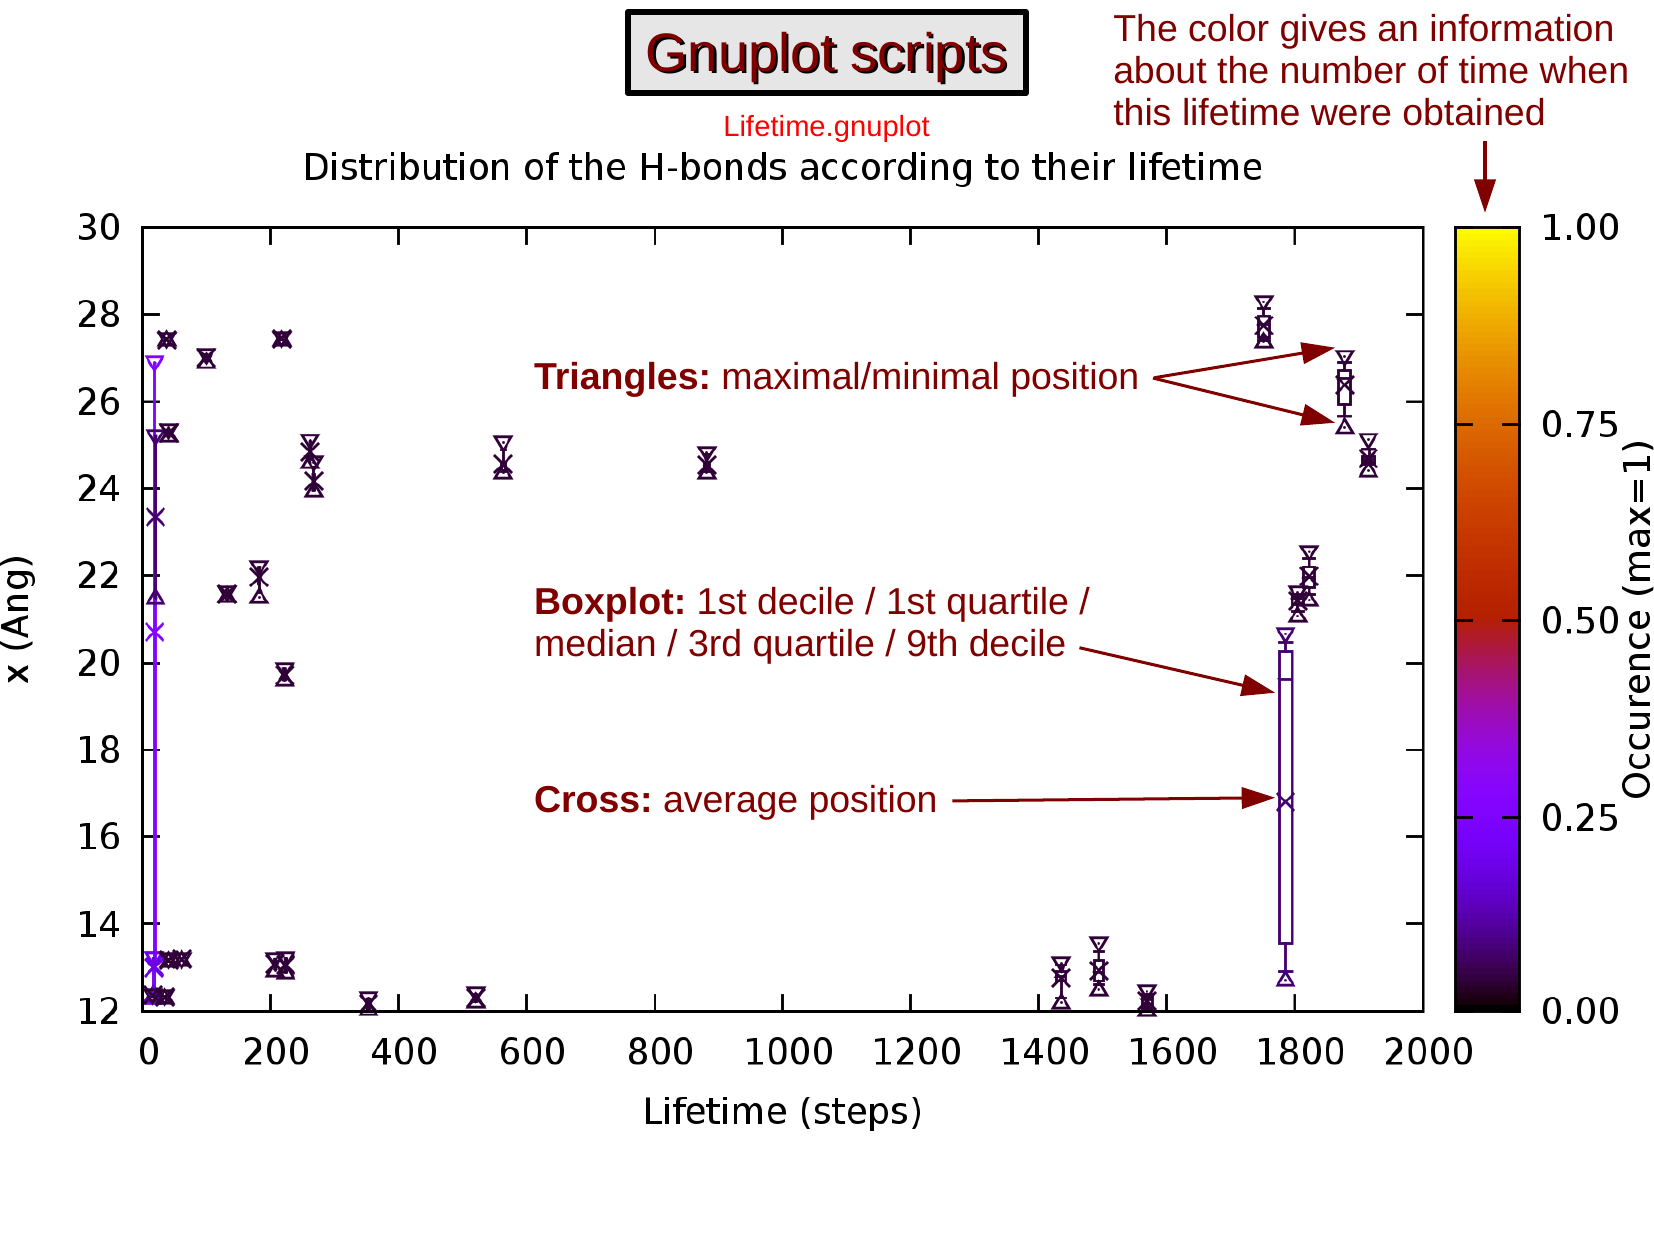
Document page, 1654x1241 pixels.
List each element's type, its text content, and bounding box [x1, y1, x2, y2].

text_box Lifetime.gnuplot [708, 102, 946, 150]
text_box Cross: average position [519, 770, 953, 828]
text_box Gnuplot scripts [627, 11, 1026, 94]
picture [0, 152, 1654, 1131]
text_box Triangles: maximal/minimal position [519, 347, 1155, 405]
text_box Boxplot: 1st decile / 1st quartile / median / 3rd quartile / 9th decile [519, 572, 1126, 672]
text_box The color gives an information about the number of time when this lifetime were obtained [1098, 0, 1654, 141]
